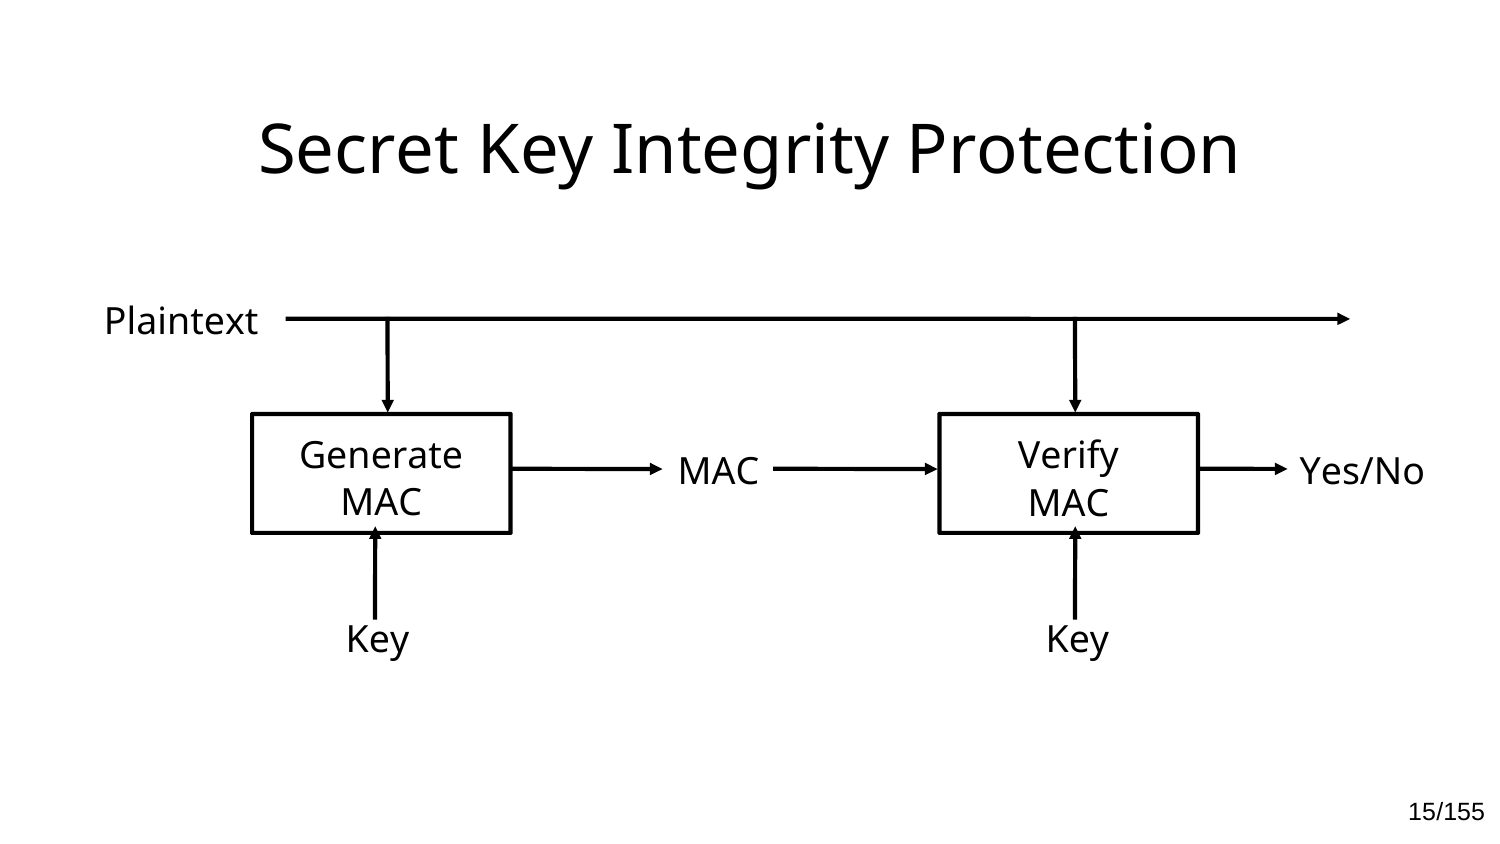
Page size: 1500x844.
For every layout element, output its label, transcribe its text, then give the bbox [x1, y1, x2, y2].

text_box MAC [662, 438, 775, 500]
text_box Key [1030, 607, 1125, 669]
text_box Generate MAC [284, 422, 479, 530]
text_box Yes/No [1284, 438, 1441, 500]
title Secret Key Integrity Protection [112, 56, 1388, 235]
text_box Verify MAC [1002, 422, 1135, 530]
text_box Key [330, 607, 425, 669]
text_box Plaintext [88, 288, 274, 350]
